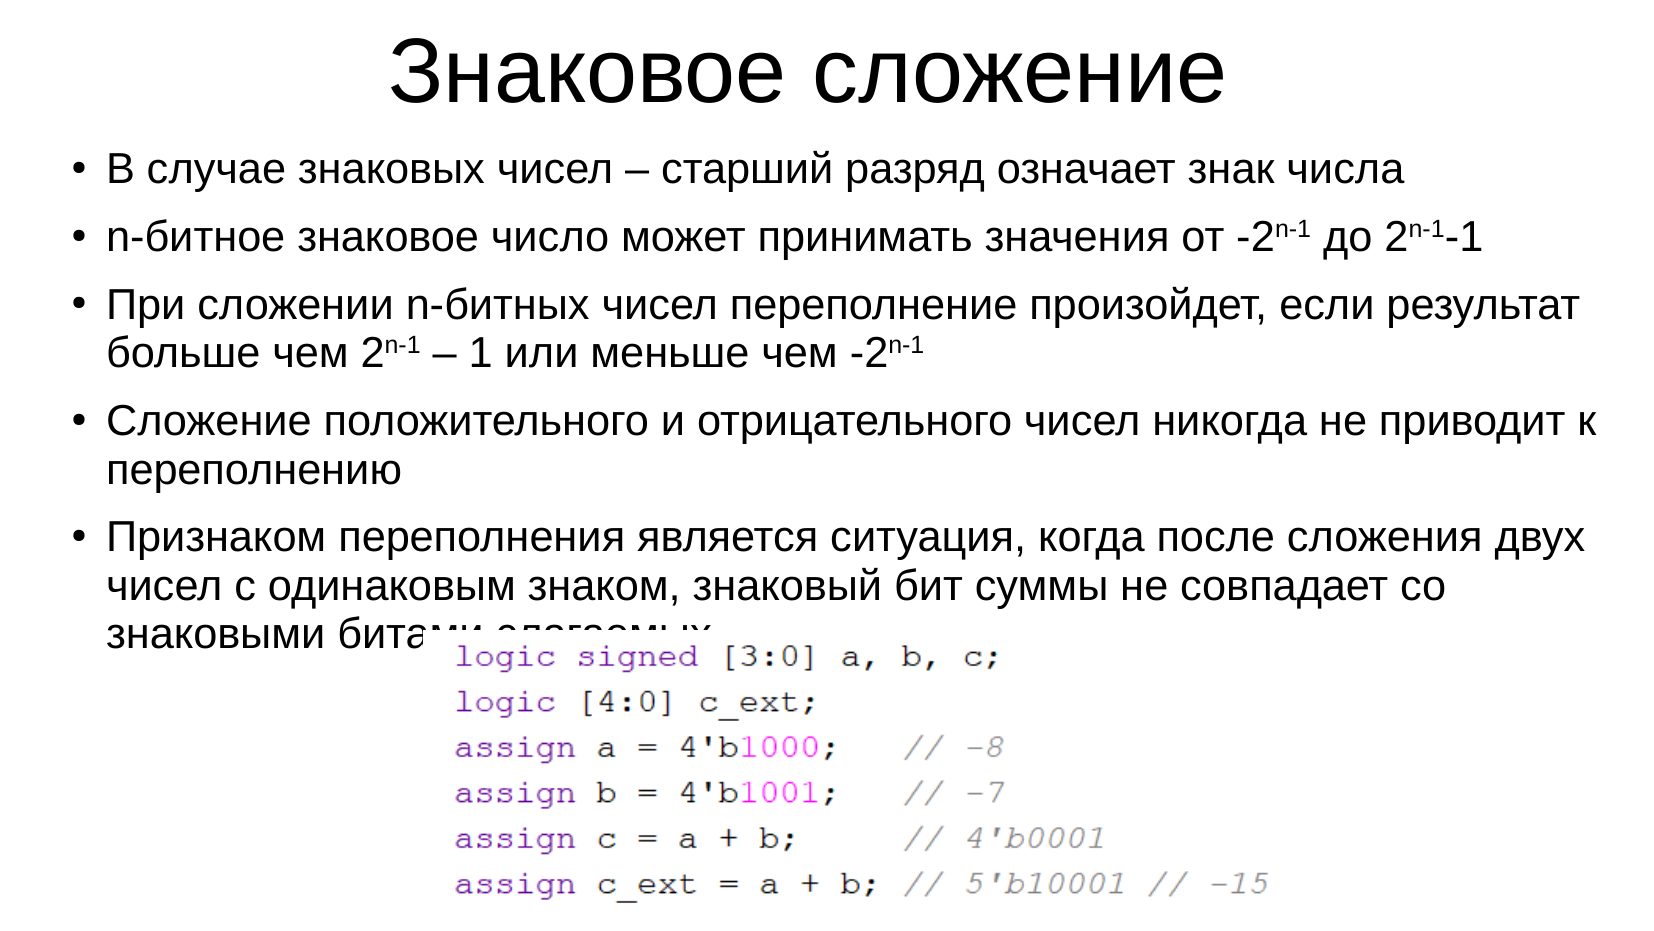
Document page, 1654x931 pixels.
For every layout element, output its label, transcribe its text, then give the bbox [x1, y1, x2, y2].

picture [423, 630, 1298, 925]
title Знаковое сложение [11, 7, 1606, 136]
list В случае знаковых чисел – старший разряд означает знак числа n-битное знаковое число может принимать значения от -2n-1 до 2n-1-1 При сложении n-битных чисел переполнение произойдет, если результат больше чем 2n-1 – 1 или меньше чем -2n-1 Сложение положительного и отрицательного чисел никогда не приводит к переполнению Признаком переполнения является ситуация, когда после сложения двух чисел с одинаковым знаком, знаковый бит суммы не совпадает со знаковыми битами слагаемых [60, 144, 1636, 661]
